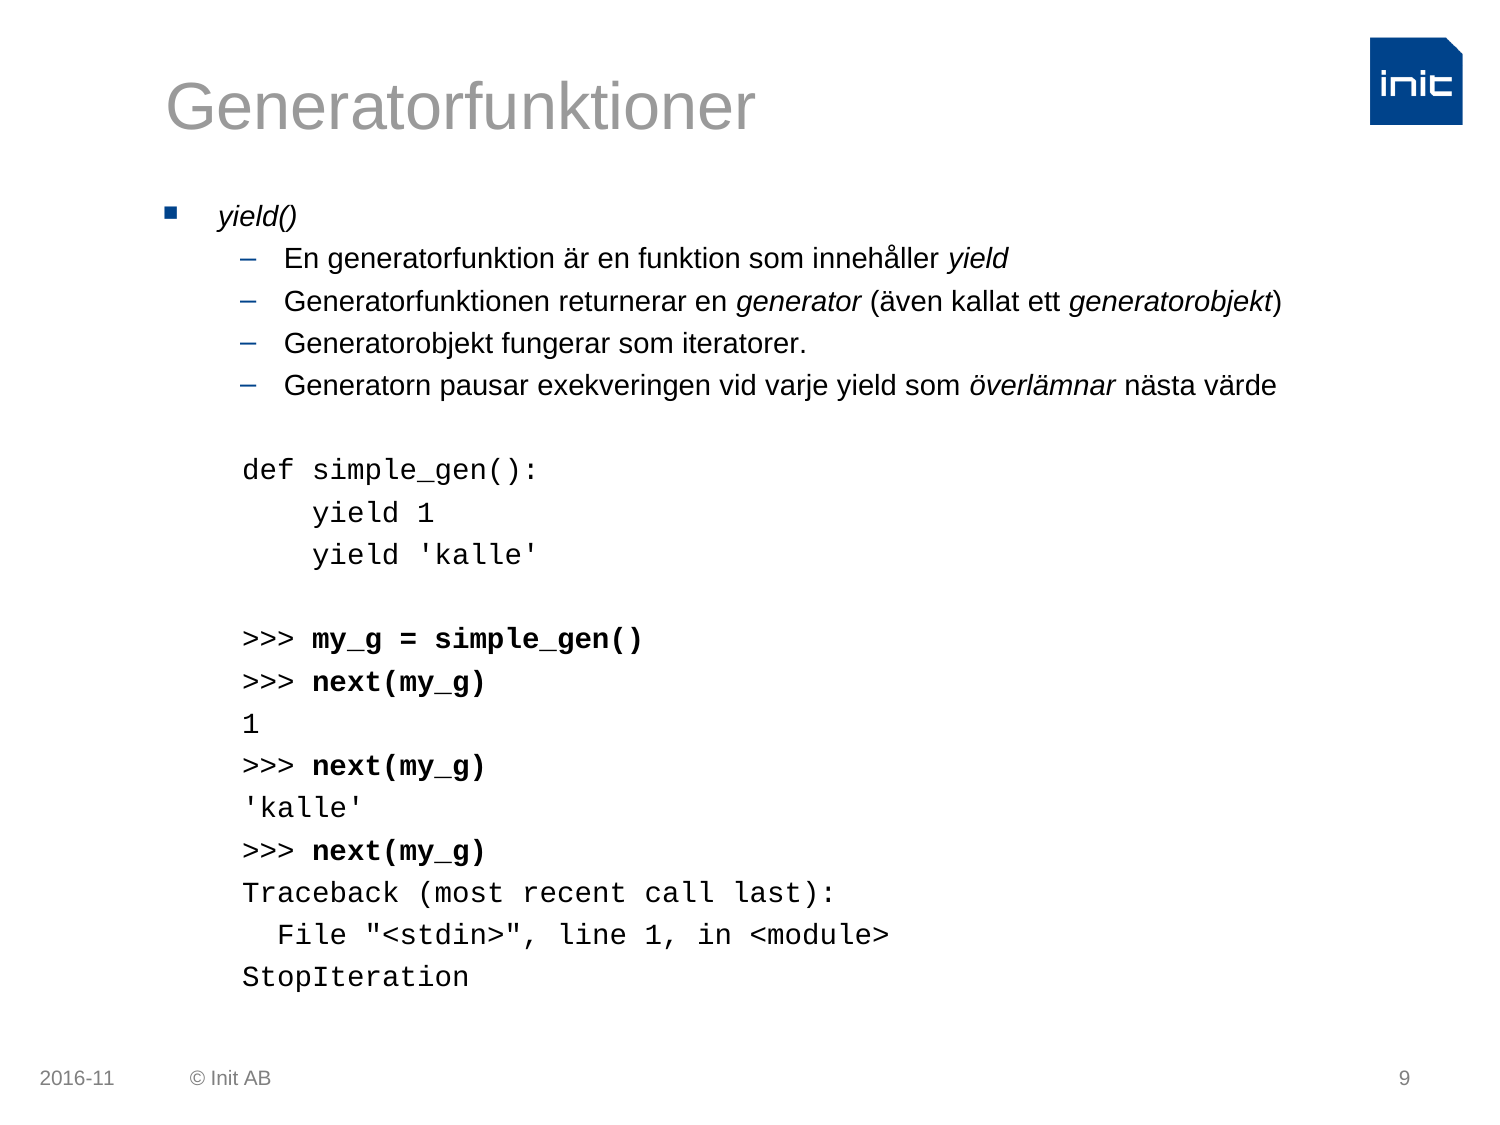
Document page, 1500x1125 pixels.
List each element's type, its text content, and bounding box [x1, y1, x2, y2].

text_box © Init AB [174, 1037, 1326, 1098]
text_box 2016-11 [24, 1037, 151, 1098]
text_box Generatorfunktioner [150, 0, 1351, 151]
picture [1370, 37, 1463, 125]
text_box yield() En generatorfunktion är en funktion som innehåller yield Generatorfunktionen returnerar en generator (även kallat ett generatorobjekt) Generatorobjekt fungerar som iteratorer. Generatorn pausar exekveringen vid varje yield som överlämnar nästa värde def simple_gen(): yield 1 yield 'kalle' >>> my_g = simple_gen() >>> next(my_g) 1 >>> next(my_g) 'kalle' >>> next(my_g) Traceback (most recent call last): File "<stdin>", line 1, in <module> StopIteration [150, 189, 1351, 1001]
text_box <nummer> [1350, 1037, 1426, 1098]
